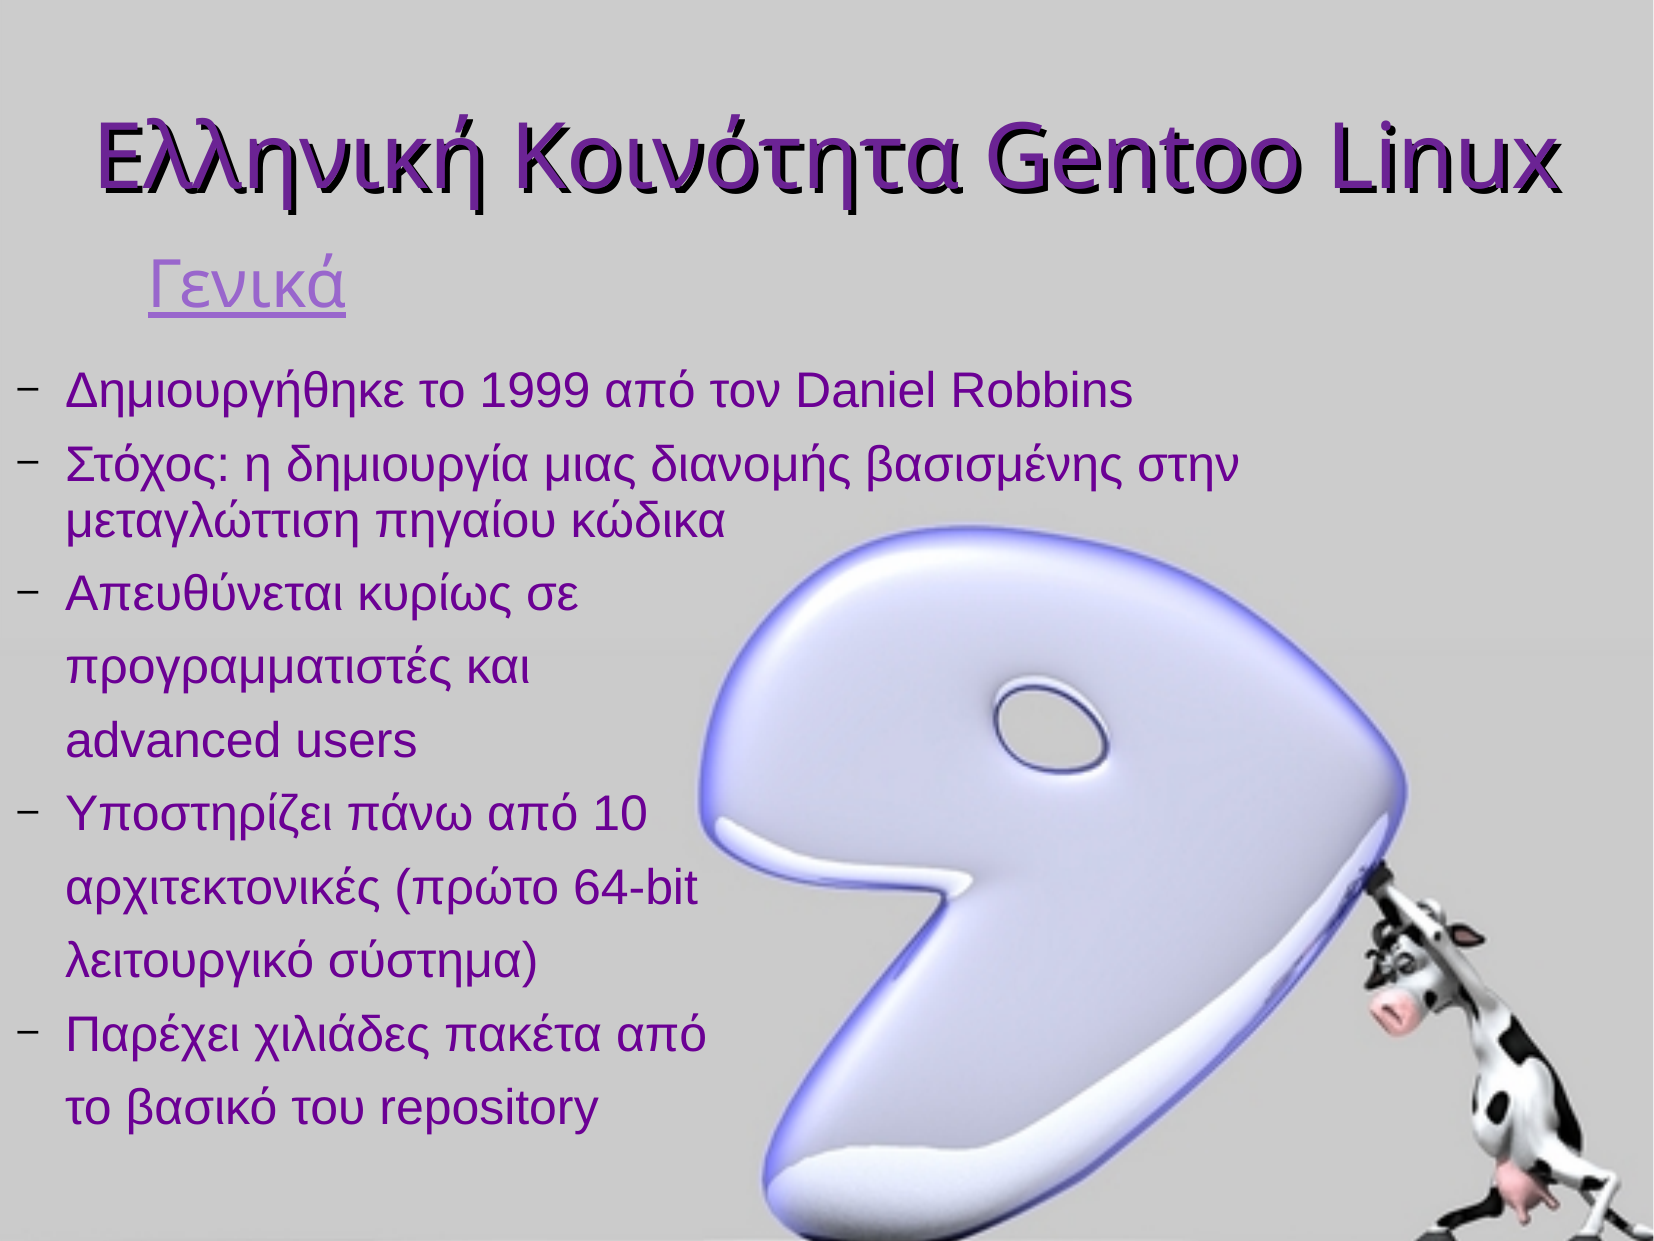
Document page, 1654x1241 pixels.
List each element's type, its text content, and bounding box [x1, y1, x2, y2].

list Γενικά [147, 236, 739, 330]
list Δημιουργήθηκε το 1999 από τον Daniel Robbins Στόχος: η δημιουργία μιας διανομής βασισμένης στην μεταγλώττιση πηγαίου κώδικα Απευθύνεται κυρίως σε προγραμματιστές και advanced users Υποστηρίζει πάνω από 10 αρχιτεκτονικές (πρώτο 64-bit λειτουργικό σύστημα) Παρέχει χιλιάδες πακέτα από το βασικό του repository [0, 362, 1424, 1182]
picture [0, 0, 1654, 1241]
title Ελληνική Κοινότητα Gentoo Linux [82, 49, 1571, 257]
